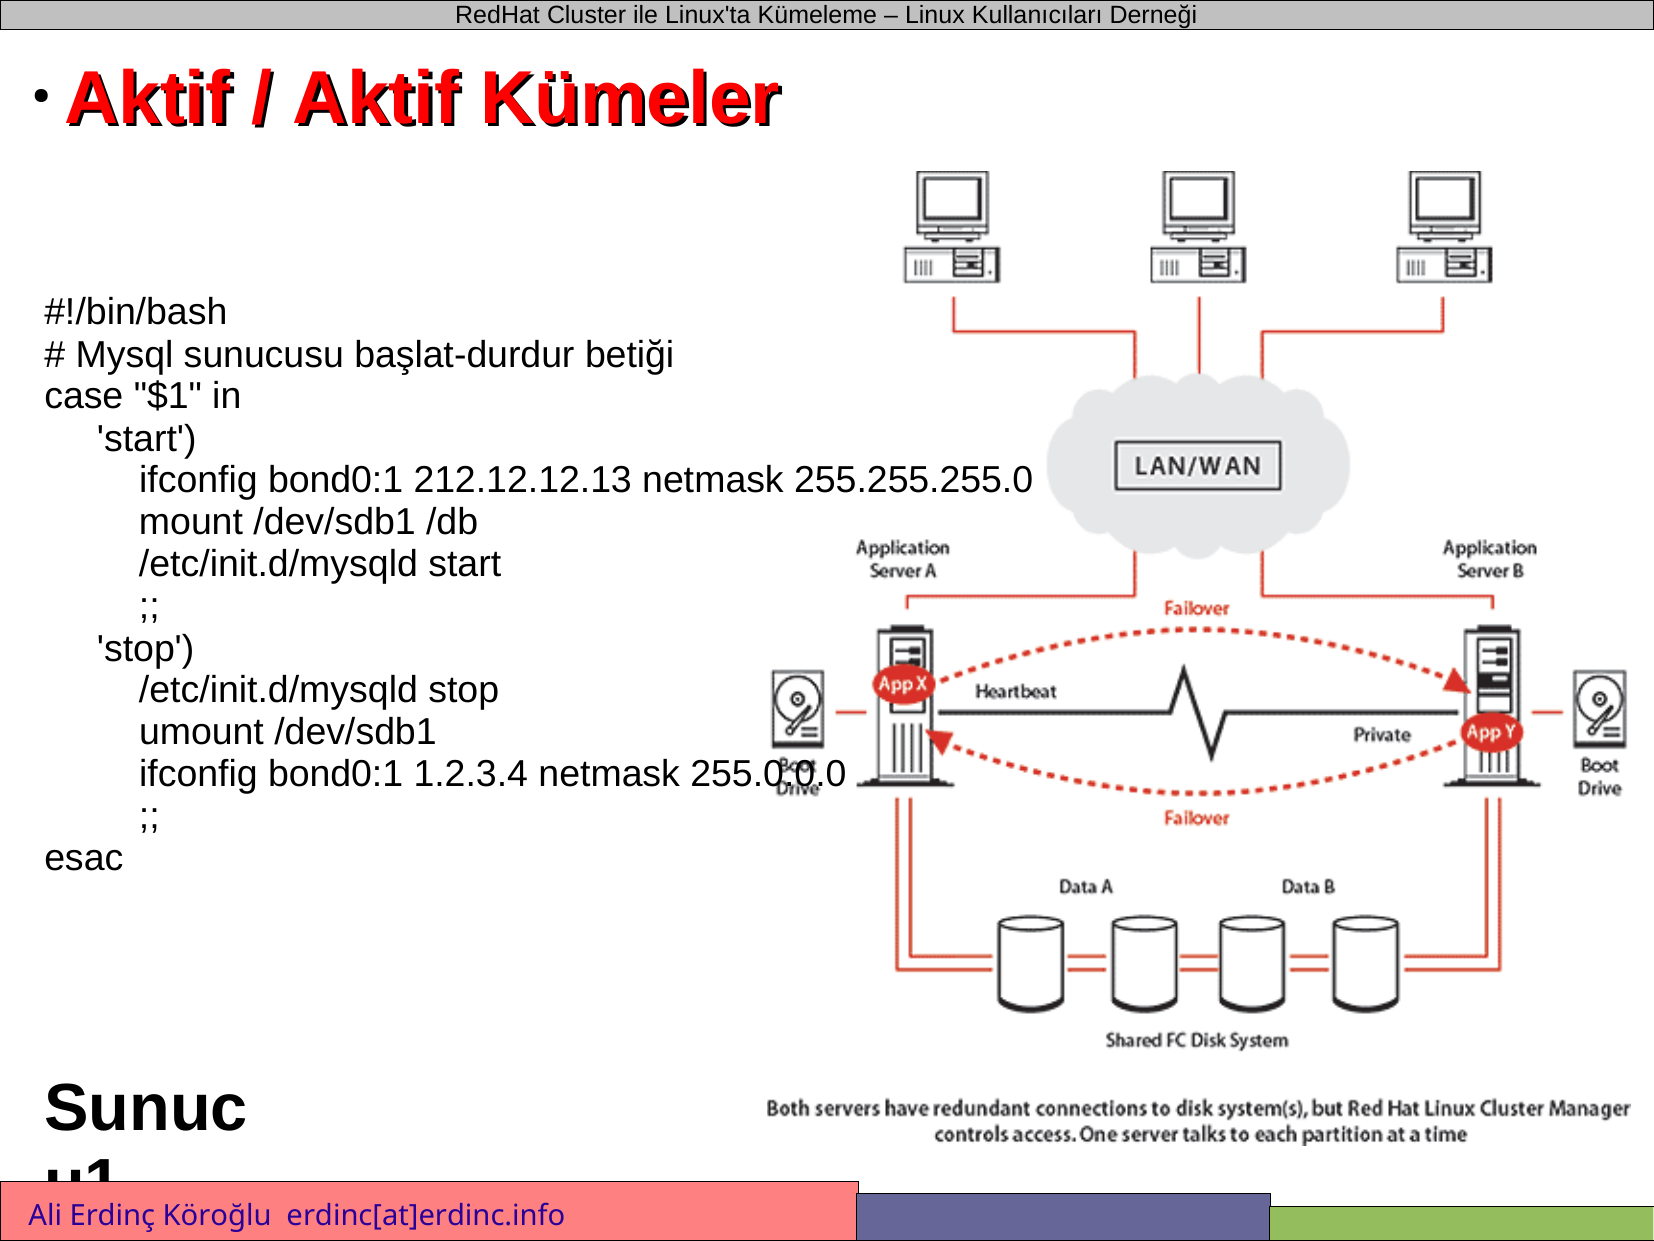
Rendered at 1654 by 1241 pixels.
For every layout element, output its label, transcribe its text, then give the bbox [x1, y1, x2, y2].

text_box [0, 1181, 1654, 1241]
text_box #!/bin/bash # Mysql sunucusu başlat-durdur betiği case "$1" in 'start') ifconfig bond0:1 212.12.12.13 netmask 255.255.255.0 mount /dev/sdb1 /db /etc/init.d/mysqld start ;; 'stop') /etc/init.d/mysqld stop umount /dev/sdb1 ifconfig bond0:1 1.2.3.4 netmask 255.0.0.0 ;; esac [29, 283, 1049, 950]
text_box Aktif / Aktif Kümeler [17, 47, 796, 160]
text_box RedHat Cluster ile Linux'ta Kümeleme – Linux Kullanıcıları Derneği [0, 0, 1654, 30]
text_box Ali Erdinç Köroğlu erdinc[at]erdinc.info http://www.erdinc.info [13, 1187, 853, 1241]
text_box Sunucu1 [29, 1063, 296, 1181]
picture [767, 171, 1631, 1146]
